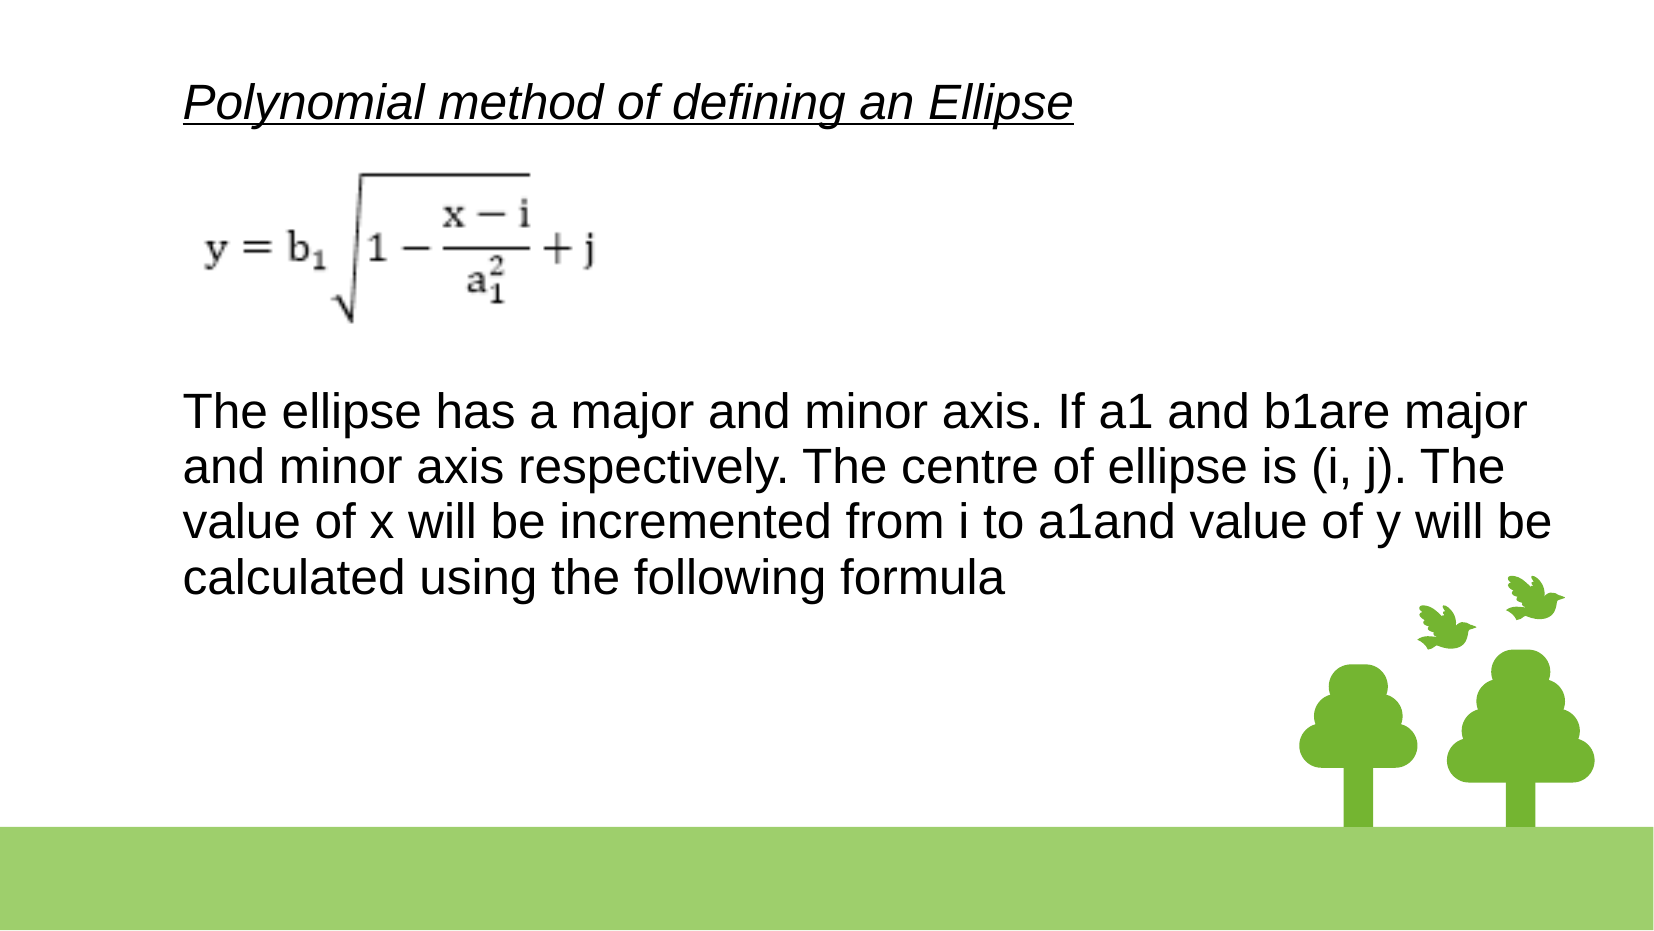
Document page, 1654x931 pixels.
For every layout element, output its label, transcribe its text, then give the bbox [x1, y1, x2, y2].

list Polynomial method of defining an Ellipse The ellipse has a major and minor axis. If a1 and b1are major and minor axis respectively. The centre of ellipse is (i, j). The value of x will be incremented from i to a1and value of y will be calculated using the following formula [112, 75, 1589, 607]
picture [110, 149, 601, 338]
